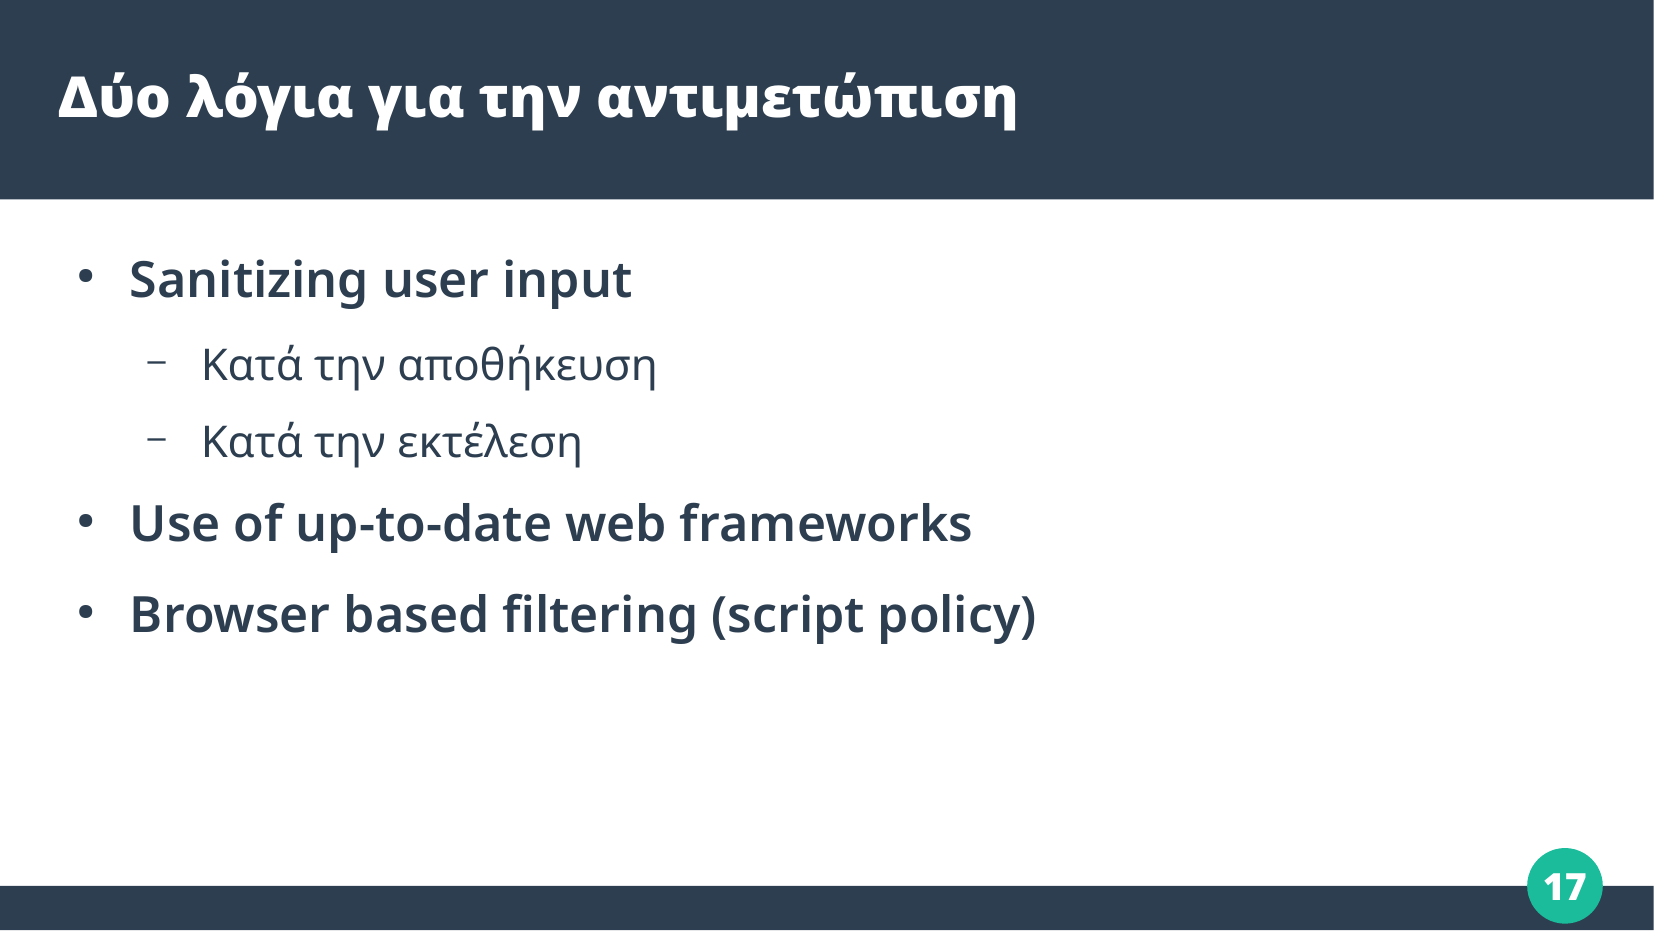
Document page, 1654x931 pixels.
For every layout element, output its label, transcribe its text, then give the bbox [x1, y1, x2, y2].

list Sanitizing user input Κατά την αποθήκευση Κατά την εκτέλεση Use of up-to-date web frameworks Browser based filtering (script policy) [59, 243, 1595, 827]
title Δύο λόγια για την αντιμετώπιση [59, 37, 1595, 156]
